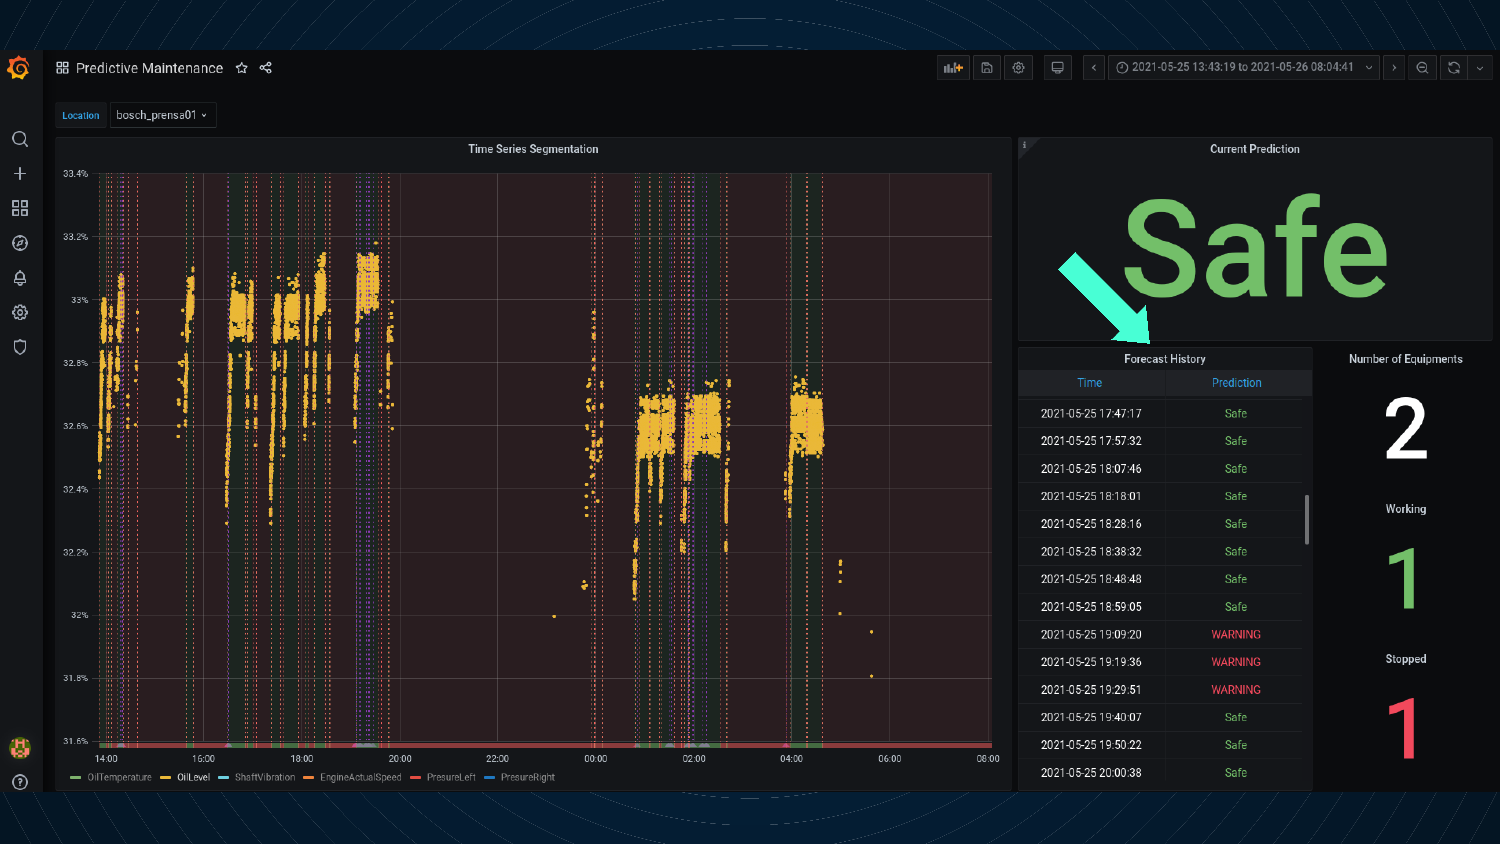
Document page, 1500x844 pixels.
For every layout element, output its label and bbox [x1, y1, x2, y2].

text_box [1058, 252, 1150, 344]
picture [0, 50, 1500, 792]
